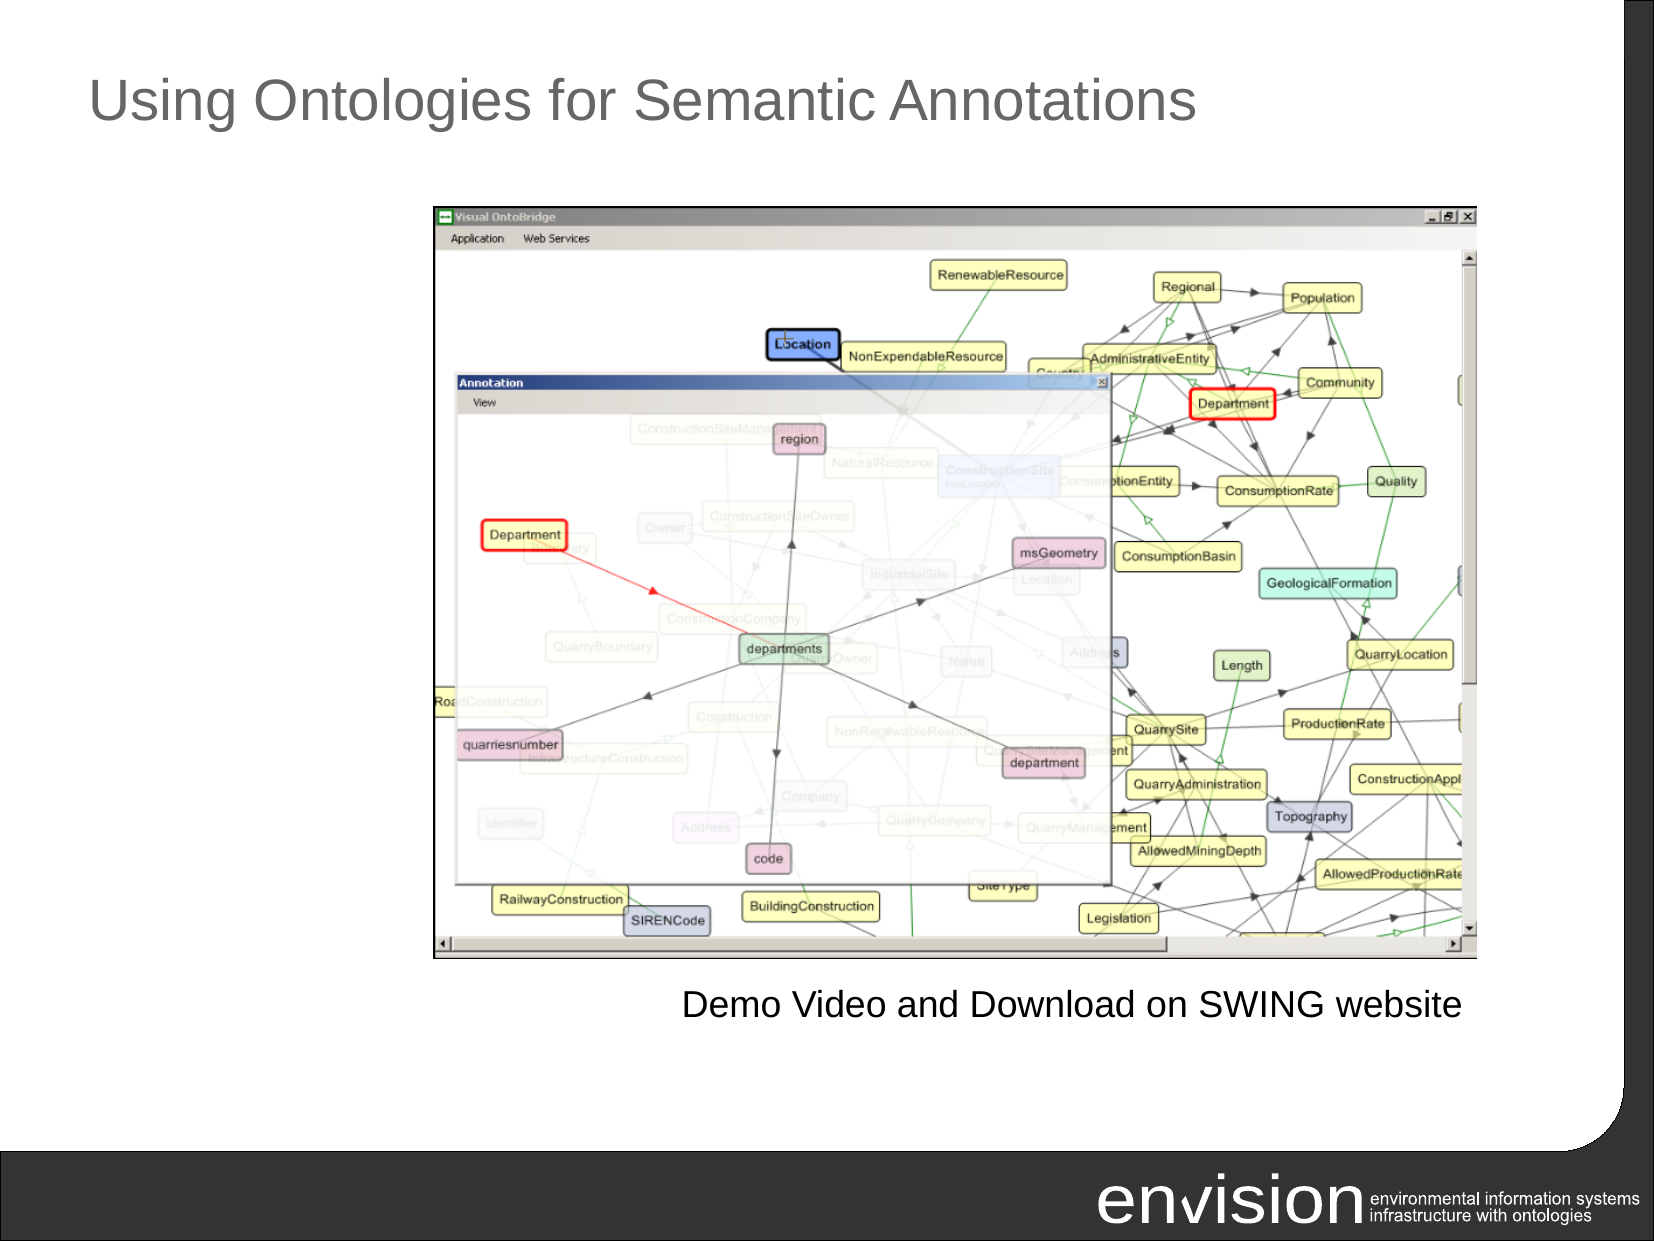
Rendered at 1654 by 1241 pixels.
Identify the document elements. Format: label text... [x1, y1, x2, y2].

text_box Demo Video and Download on SWING website [666, 976, 1477, 1034]
picture [433, 206, 1477, 959]
title Using Ontologies for Semantic Annotations [88, 3, 1571, 196]
